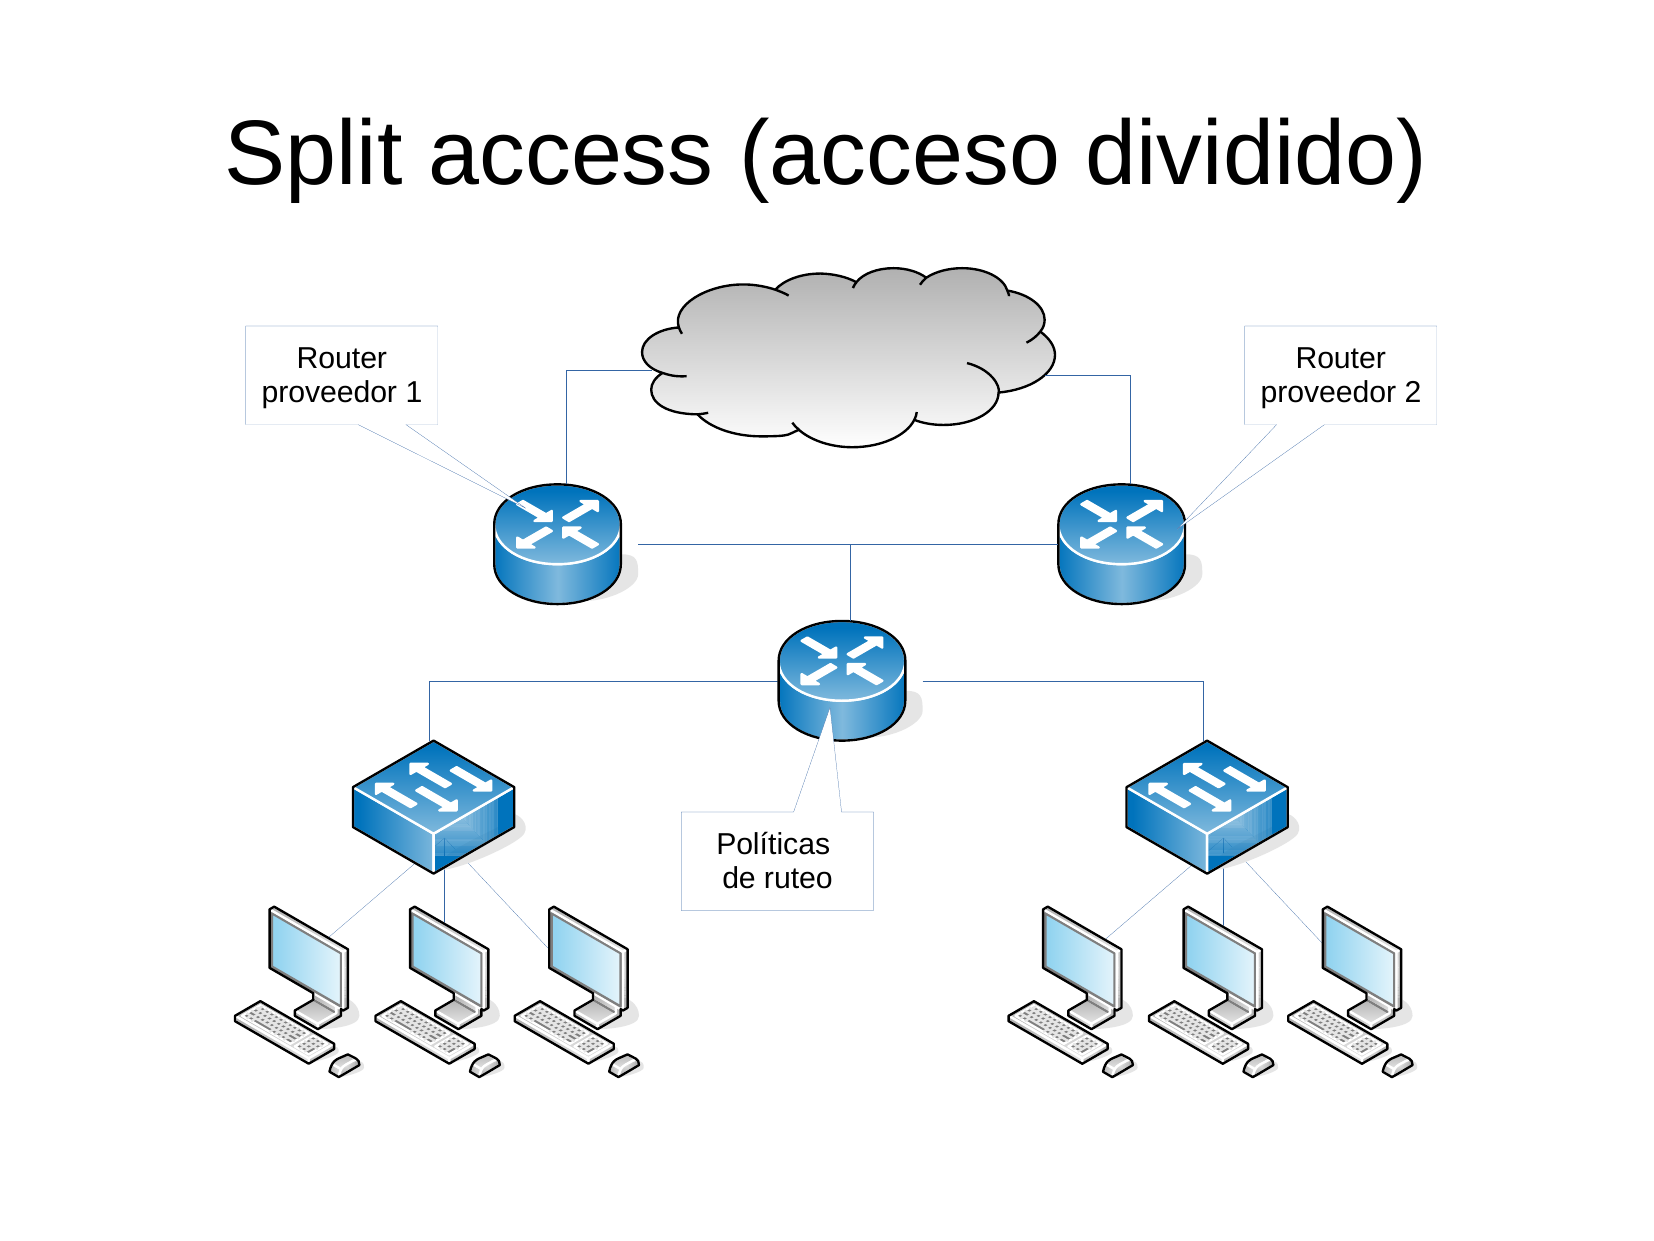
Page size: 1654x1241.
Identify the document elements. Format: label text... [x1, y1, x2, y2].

picture [233, 266, 1437, 1079]
title Split access (acceso dividido) [82, 49, 1571, 257]
